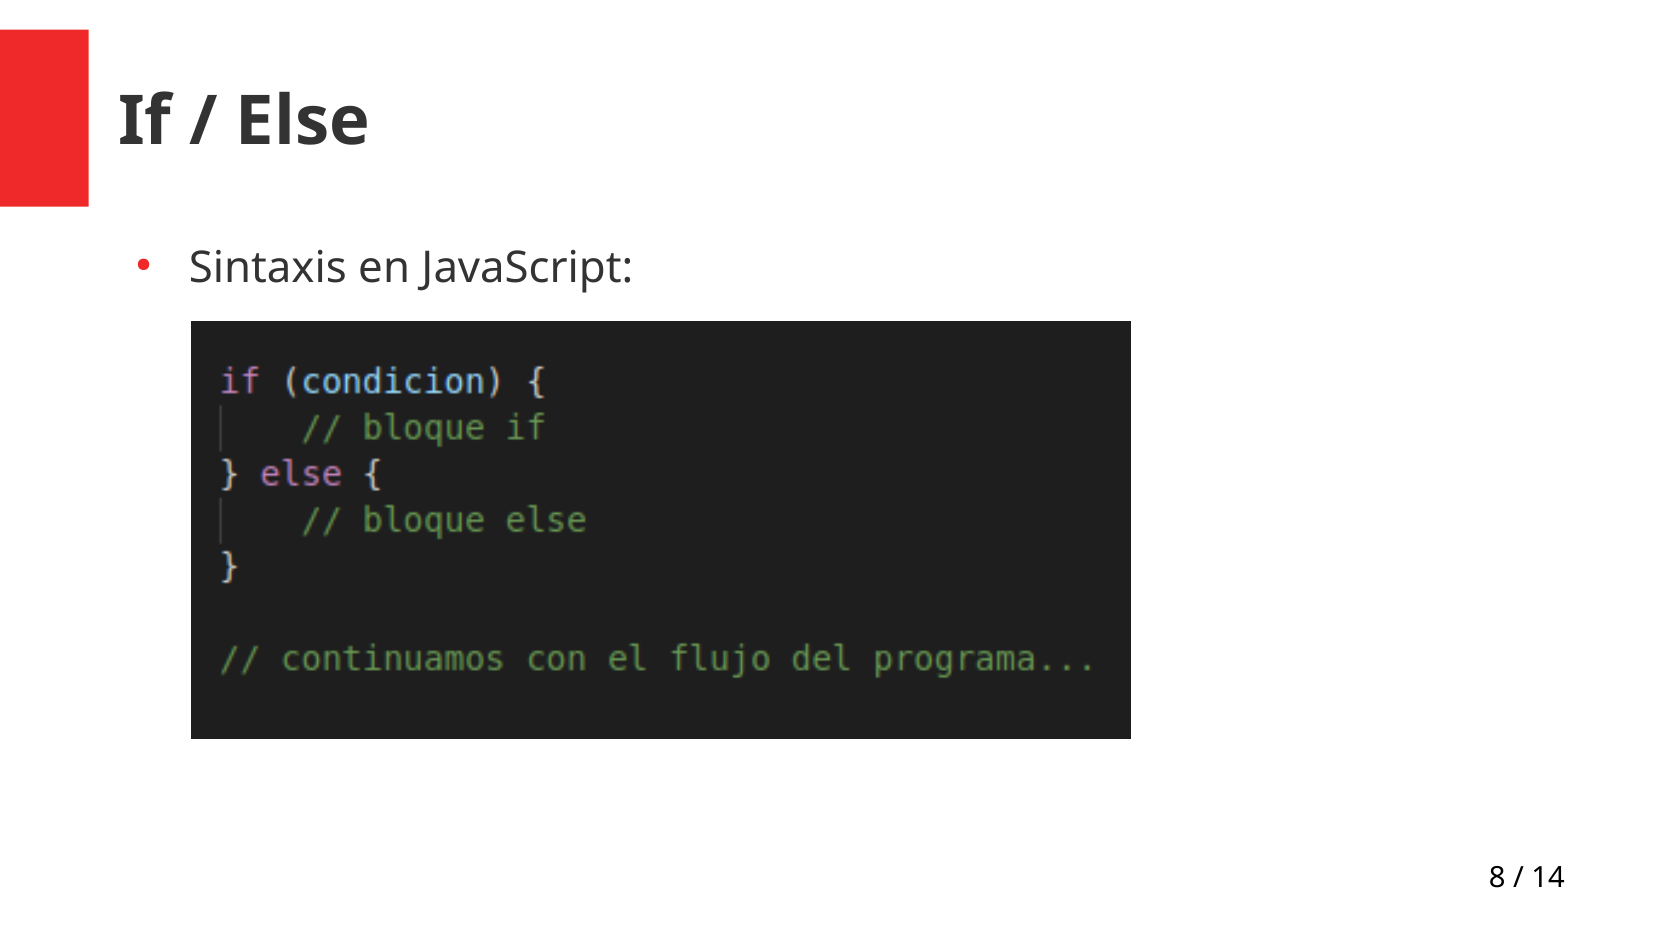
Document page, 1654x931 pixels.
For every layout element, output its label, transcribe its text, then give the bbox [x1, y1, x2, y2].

title If / Else [118, 29, 1595, 207]
picture [191, 321, 1131, 739]
list Sintaxis en JavaScript: [118, 236, 1595, 798]
